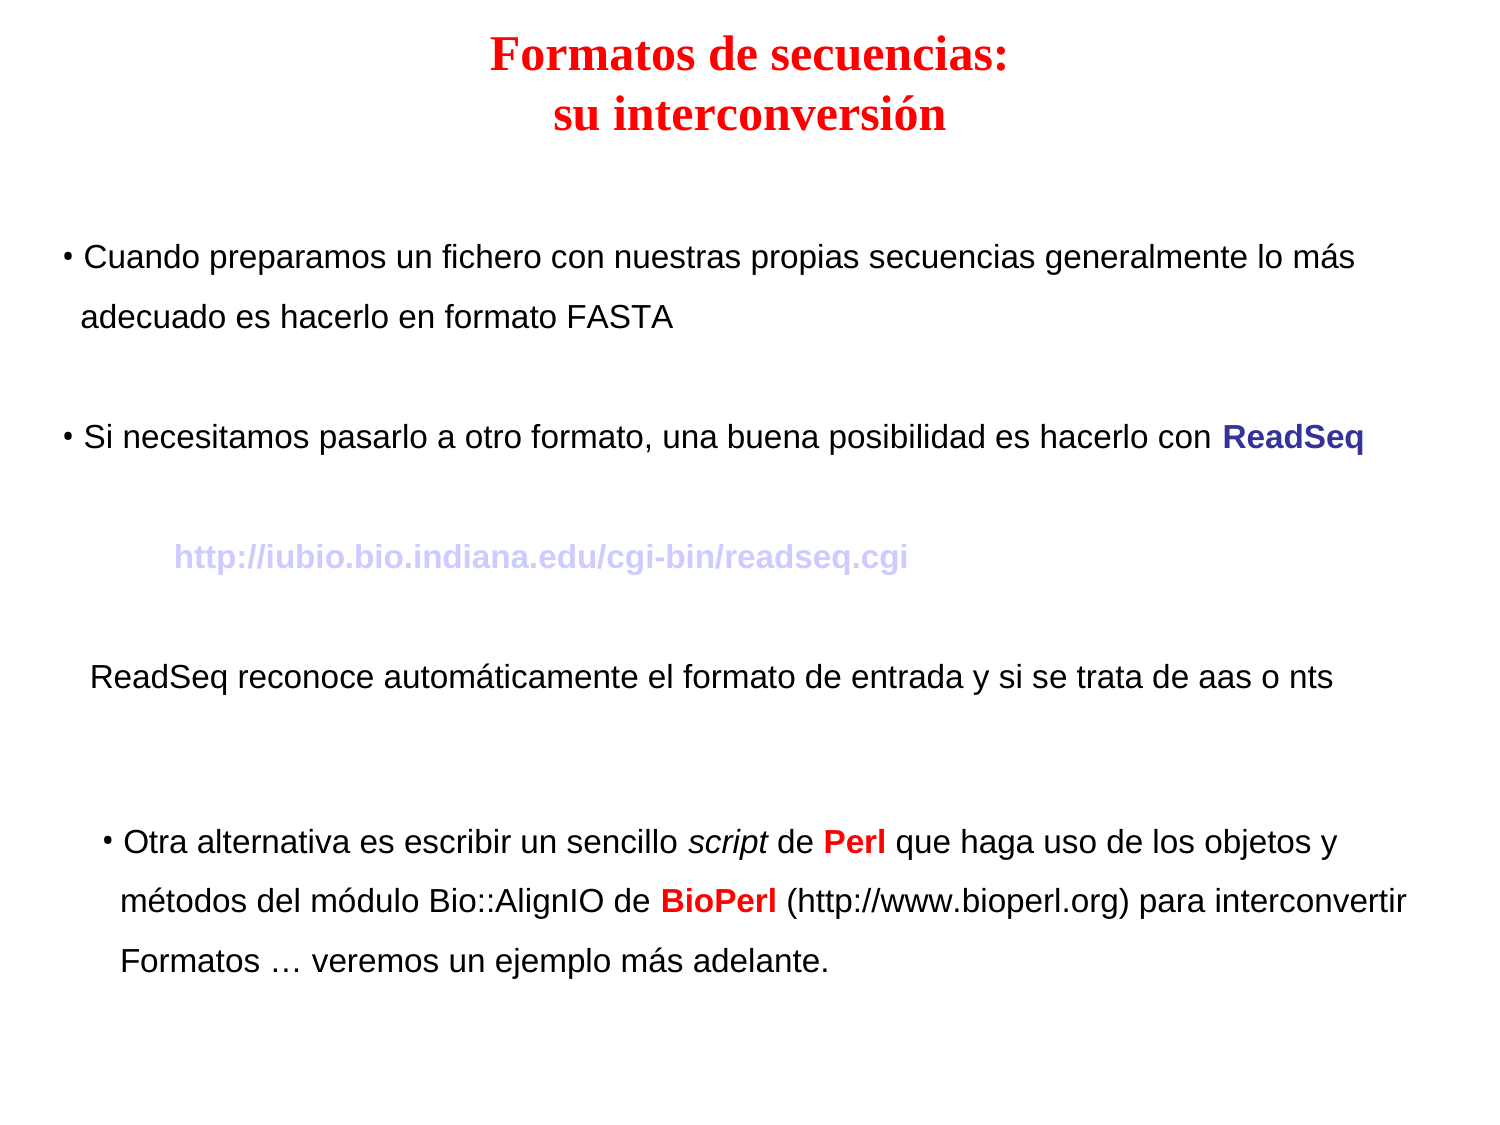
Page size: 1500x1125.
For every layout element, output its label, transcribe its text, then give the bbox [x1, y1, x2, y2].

text_box Formatos de secuencias: su interconversión [475, 13, 1025, 149]
text_box Otra alternativa es escribir un sencillo script de Perl que haga uso de los objetos y métodos del módulo Bio::AlignIO de BioPerl (http://www.bioperl.org) para interconvertir Formatos … veremos un ejemplo más adelante. [86, 792, 1423, 988]
text_box Cuando preparamos un fichero con nuestras propias secuencias generalmente lo más adecuado es hacerlo en formato FASTA Si necesitamos pasarlo a otro formato, una buena posibilidad es hacerlo con ReadSeq http://iubio.bio.indiana.edu/cgi-bin/readseq.cgi ReadSeq reconoce automáticamente el formato de entrada y si se trata de aas o nts [47, 207, 1380, 703]
